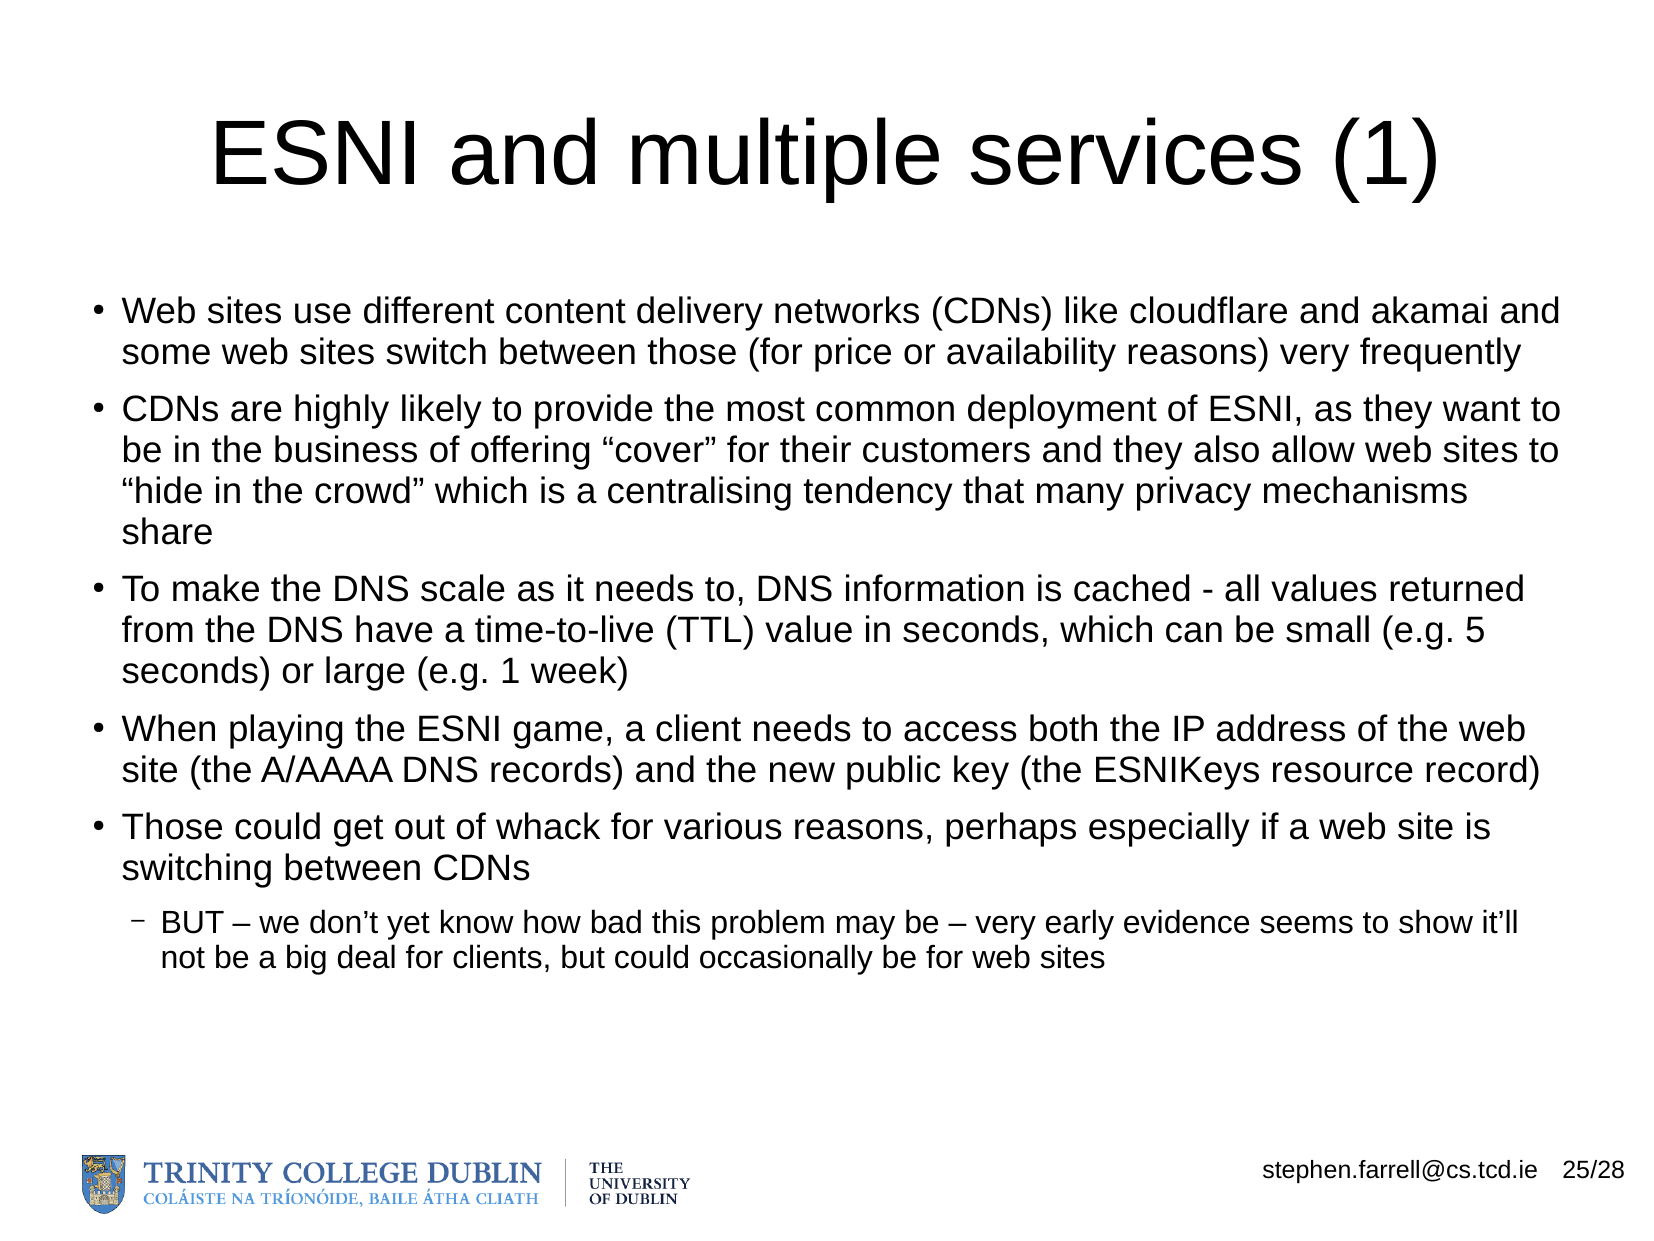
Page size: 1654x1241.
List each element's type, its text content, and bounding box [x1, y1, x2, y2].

picture [82, 1155, 694, 1214]
list Web sites use different content delivery networks (CDNs) like cloudflare and akamai and some web sites switch between those (for price or availability reasons) very frequently CDNs are highly likely to provide the most common deployment of ESNI, as they want to be in the business of offering “cover” for their customers and they also allow web sites to “hide in the crowd” which is a centralising tendency that many privacy mechanisms share To make the DNS scale as it needs to, DNS information is cached - all values returned from the DNS have a time-to-live (TTL) value in seconds, which can be small (e.g. 5 seconds) or large (e.g. 1 week) When playing the ESNI game, a client needs to access both the IP address of the web site (the A/AAAA DNS records) and the new public key (the ESNIKeys resource record) Those could get out of whack for various reasons, perhaps especially if a web site is switching between CDNs BUT – we don’t yet know how bad this problem may be – very early evidence seems to show it’ll not be a big deal for clients, but could occasionally be for web sites [82, 290, 1571, 1010]
title ESNI and multiple services (1) [82, 49, 1571, 257]
